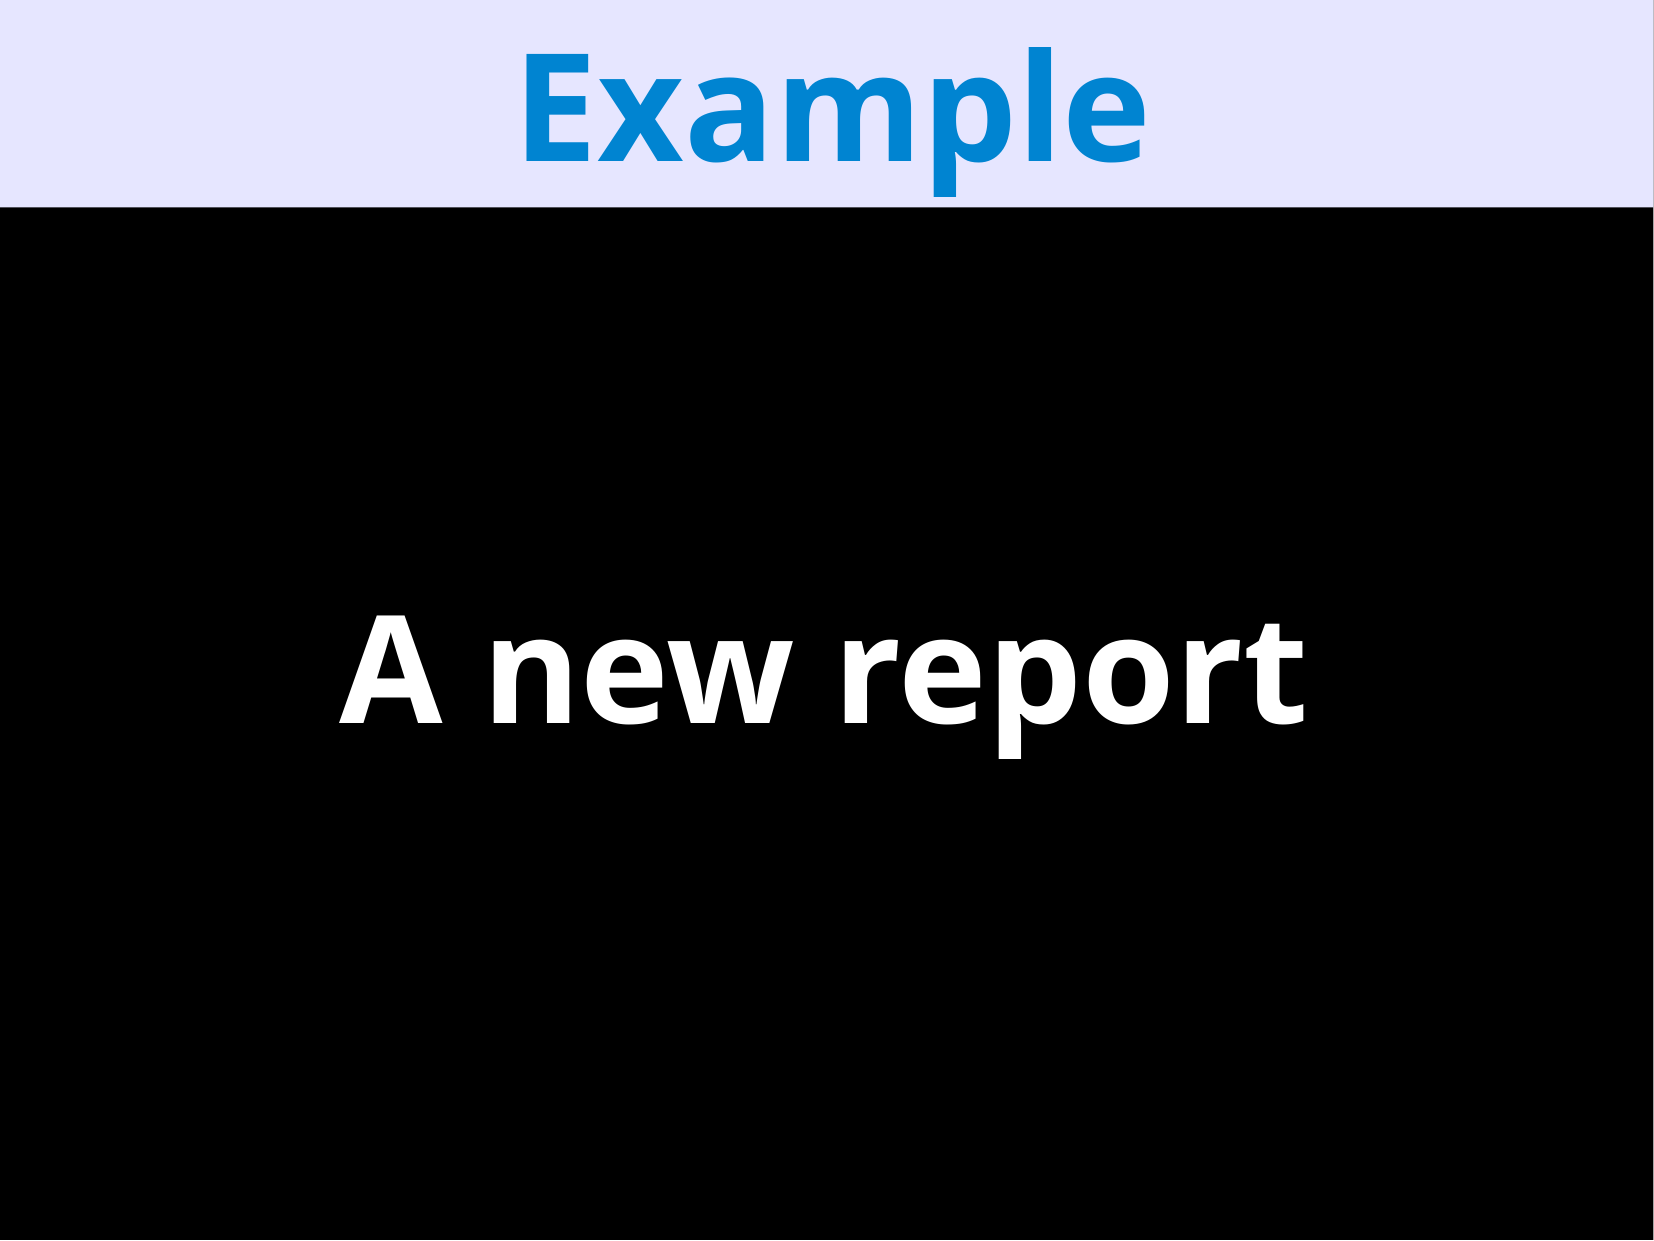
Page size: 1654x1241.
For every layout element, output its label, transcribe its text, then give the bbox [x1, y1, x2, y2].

title Example [0, 0, 1654, 208]
title A new report [45, 337, 1603, 892]
